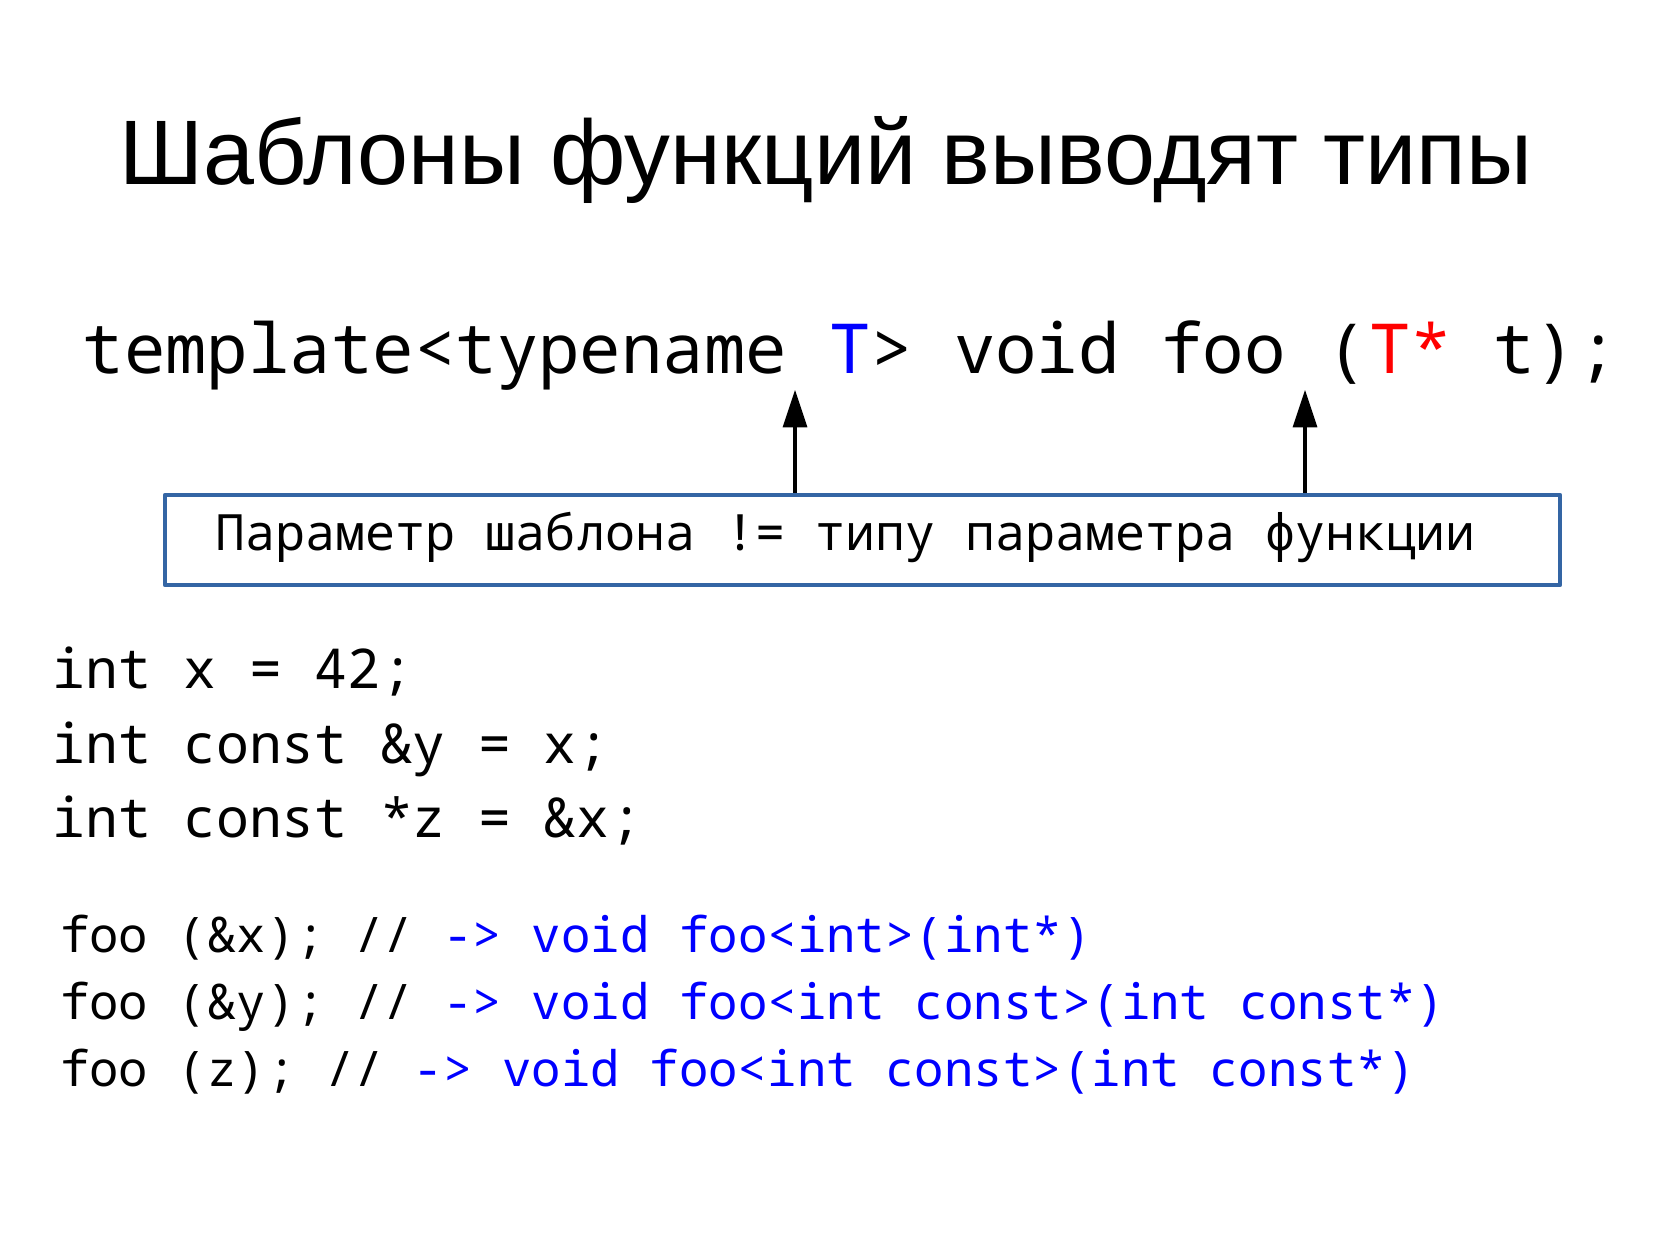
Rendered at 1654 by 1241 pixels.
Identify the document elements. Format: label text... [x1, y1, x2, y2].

list foo (&x); // -> void foo<int>(int*) foo (&y); // -> void foo<int const>(int const*) foo (z); // -> void foo<int const>(int const*) [60, 900, 1606, 1186]
list template<typename T> void foo (T* t); [82, 300, 1621, 420]
list Параметр шаблона != типу параметра функции [165, 495, 1561, 586]
title Шаблоны функций выводят типы [82, 49, 1571, 257]
list int x = 42; int const &y = x; int const *z = &x; [52, 630, 1591, 856]
